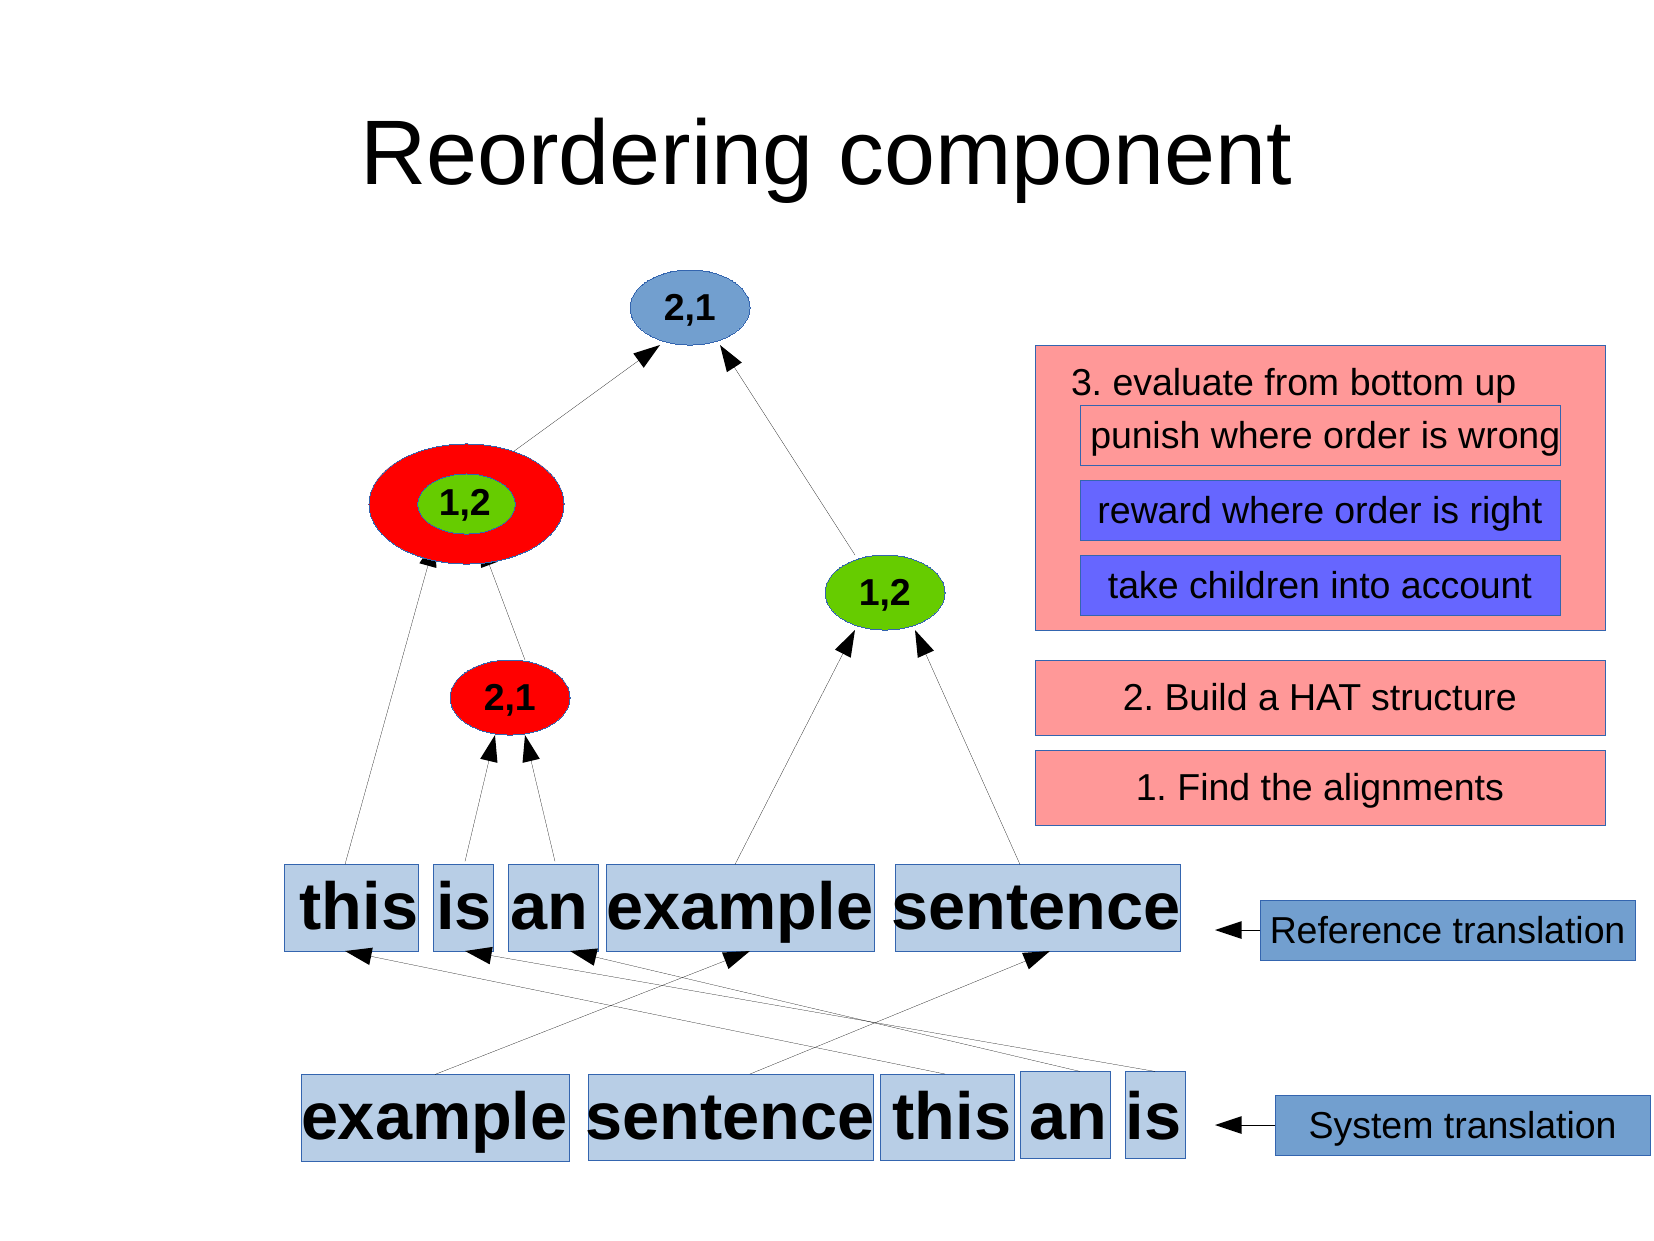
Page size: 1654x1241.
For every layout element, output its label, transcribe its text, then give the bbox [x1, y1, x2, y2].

text_box 2. Build a HAT structure [1035, 660, 1606, 736]
text_box 2,1 [630, 270, 751, 346]
text_box this is an example sentence [285, 861, 1199, 952]
text_box punish where order is wrong [1080, 405, 1561, 466]
text_box take children into account [1080, 555, 1561, 616]
text_box 1,2 [418, 474, 515, 534]
text_box [368, 443, 565, 565]
text_box reward where order is right [1080, 480, 1561, 541]
text_box Reference translation [1260, 900, 1636, 961]
text_box System translation [1275, 1095, 1651, 1156]
text_box example sentence this an is [286, 1071, 1201, 1162]
text_box 1,2 [825, 555, 946, 631]
text_box 2,1 [450, 660, 571, 736]
text_box 1. Find the alignments [1035, 750, 1606, 826]
title Reordering component [82, 49, 1571, 257]
text_box 3. evaluate from bottom up [1035, 345, 1606, 631]
